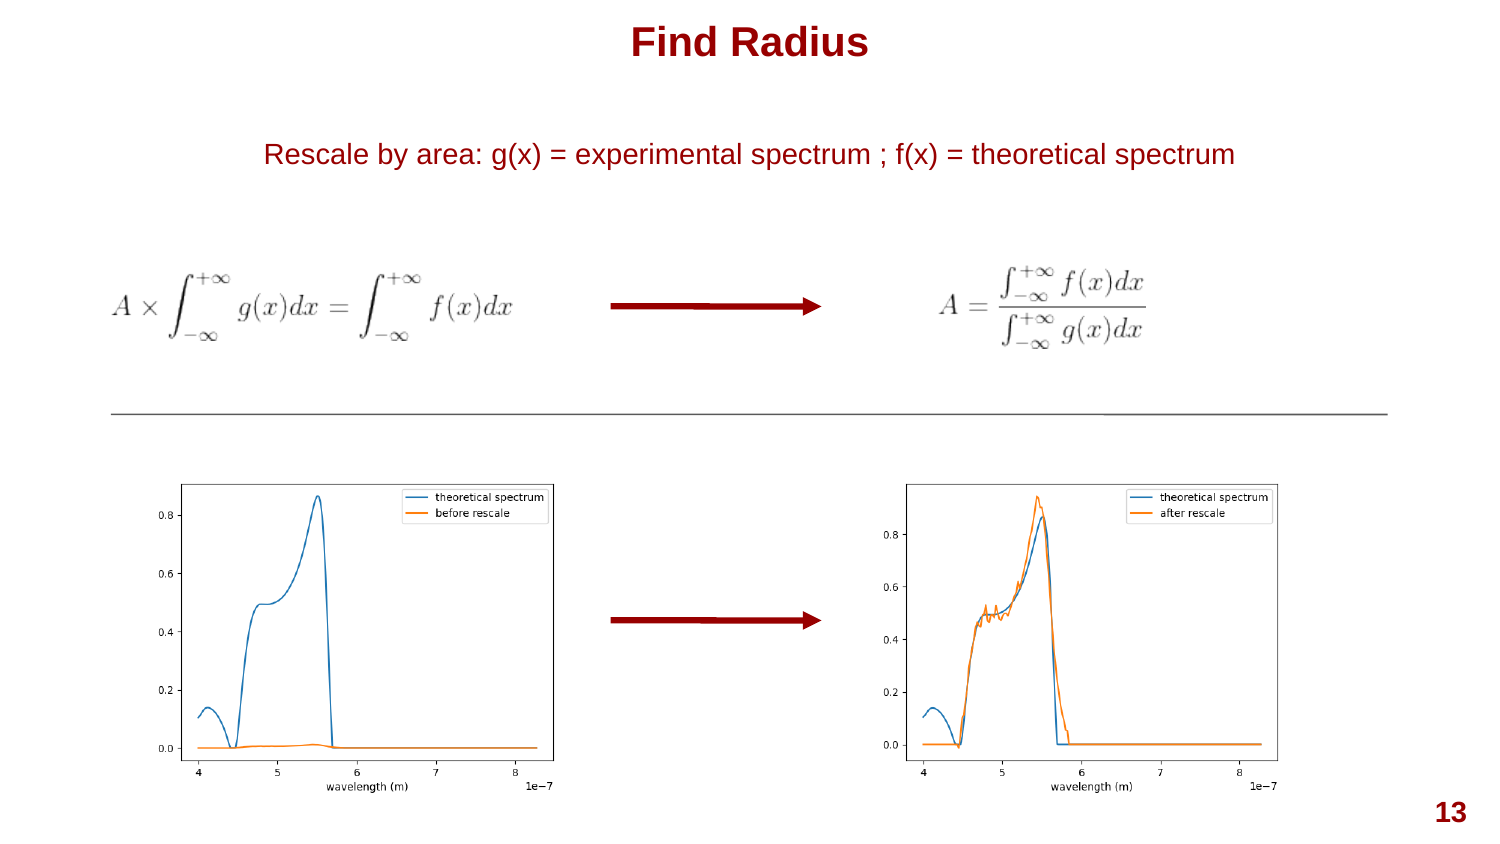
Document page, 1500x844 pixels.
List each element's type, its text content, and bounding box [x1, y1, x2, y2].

picture [121, 440, 601, 800]
text_box Rescale by area: g(x) = experimental spectrum ; f(x) = theoretical spectrum [166, 120, 1334, 186]
text_box Find Radius [506, 0, 994, 81]
picture [938, 264, 1146, 349]
text_box 13 [1419, 778, 1500, 844]
picture [846, 440, 1325, 800]
picture [111, 271, 513, 341]
